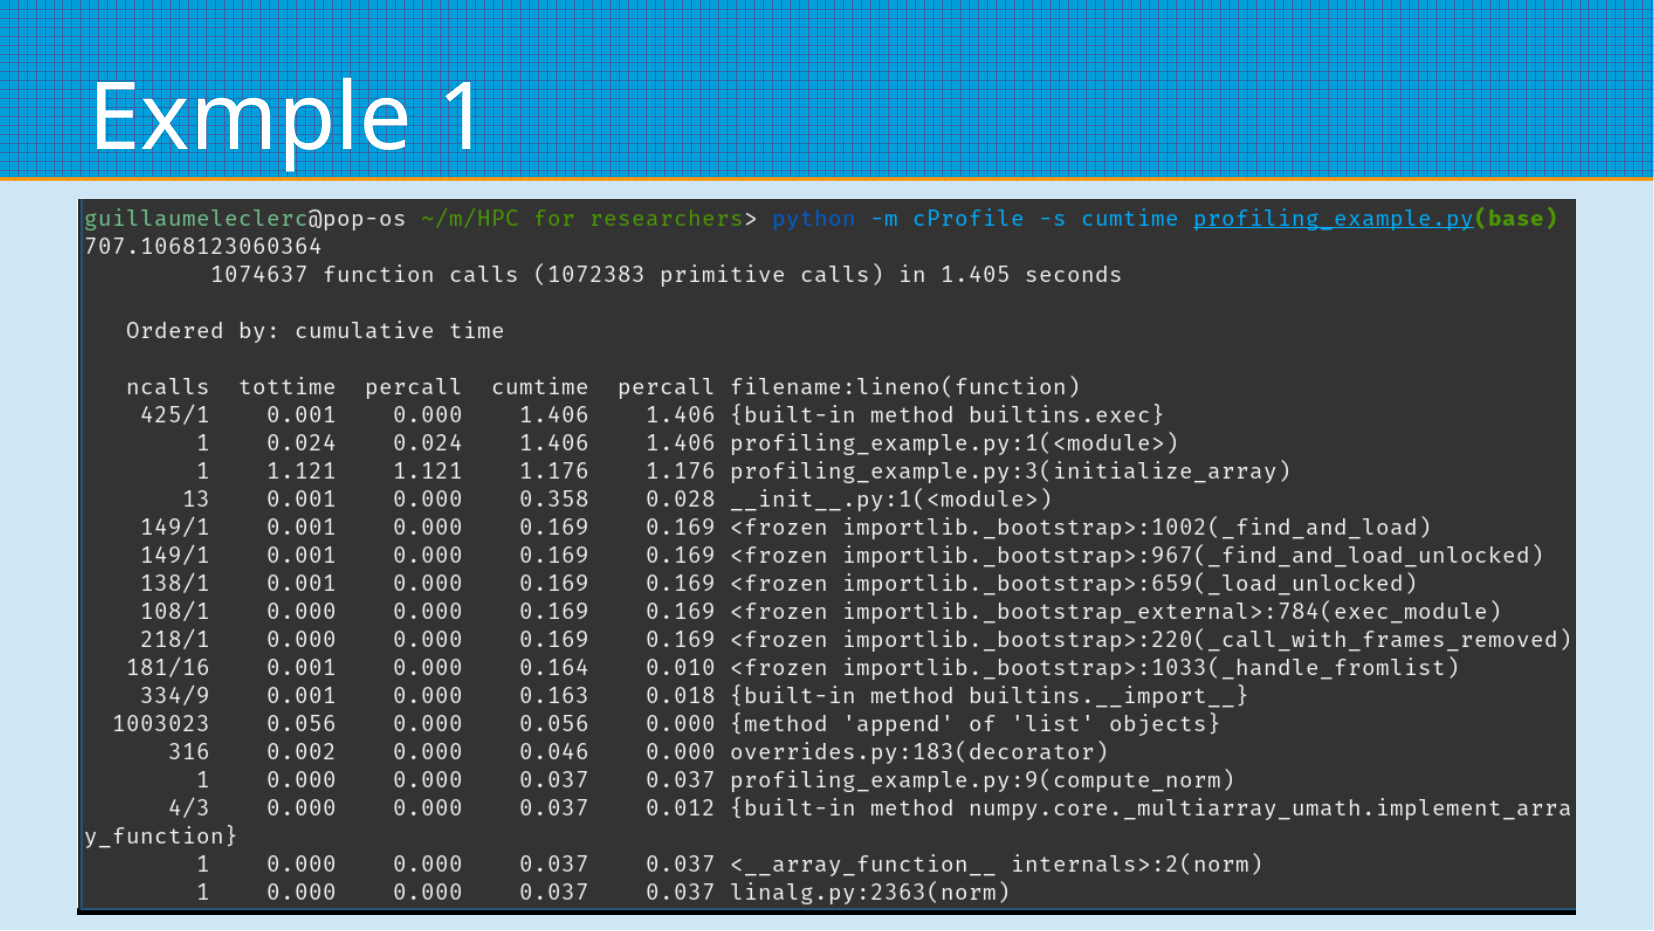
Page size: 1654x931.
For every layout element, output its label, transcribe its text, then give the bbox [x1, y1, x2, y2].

title Exmple 1 [88, 14, 1565, 178]
picture [77, 199, 1576, 915]
